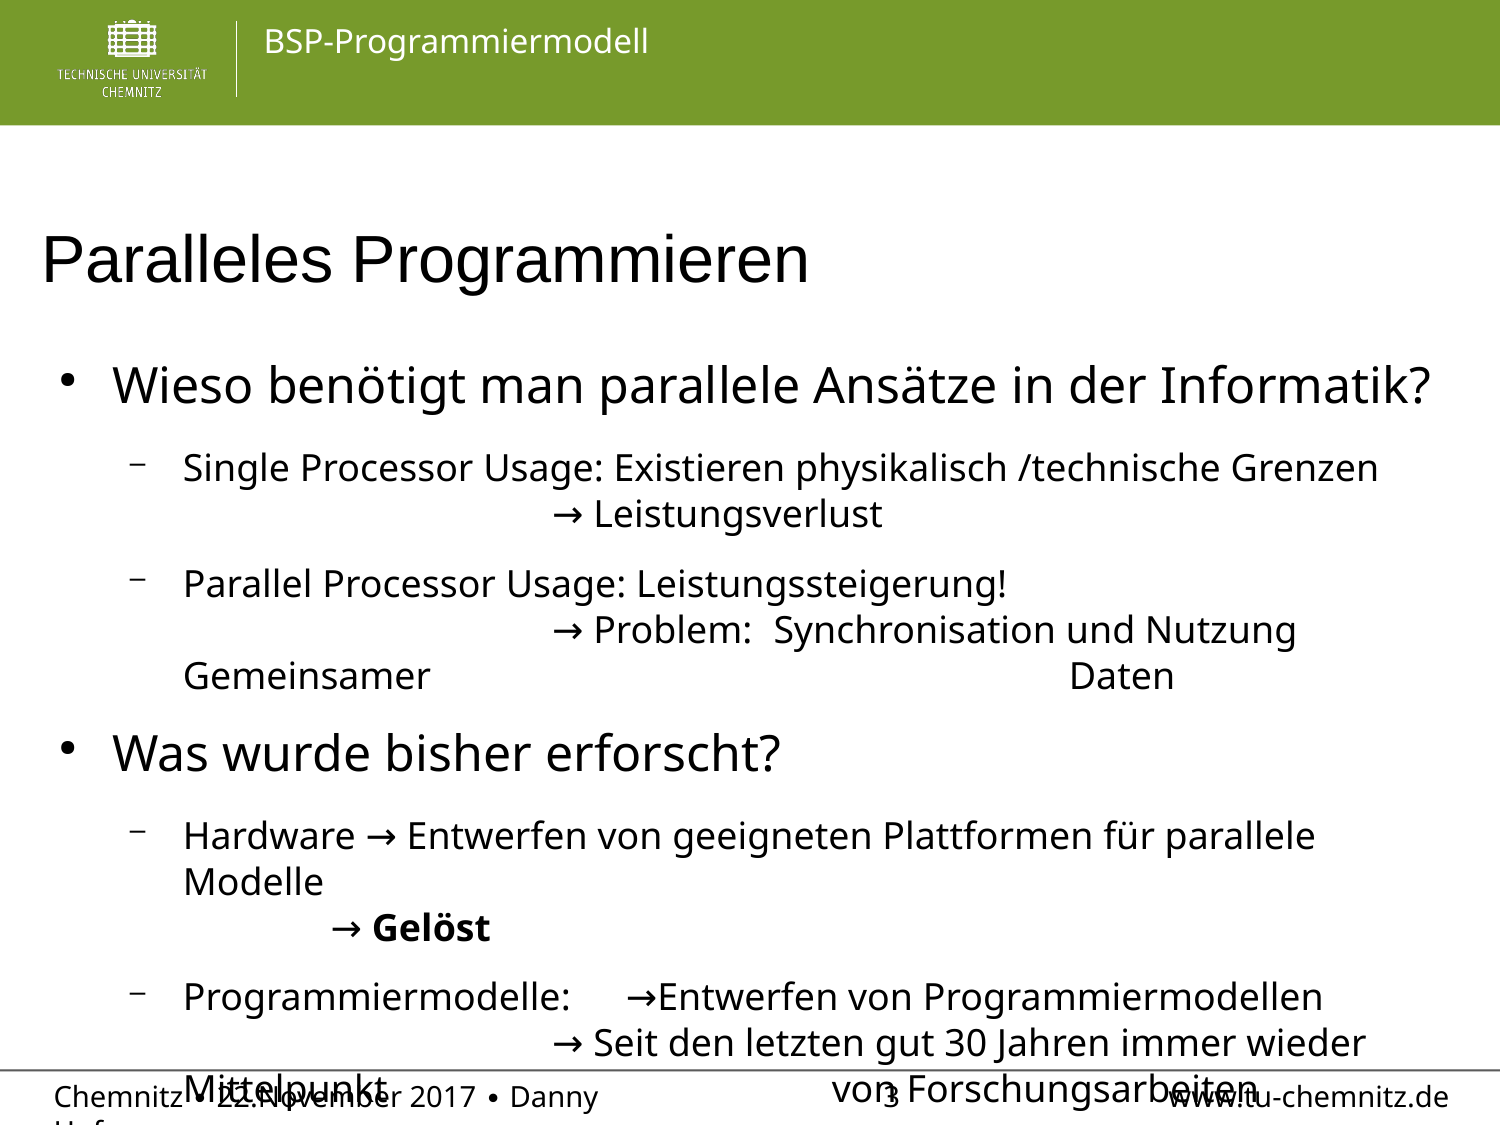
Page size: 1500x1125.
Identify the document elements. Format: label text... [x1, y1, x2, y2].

picture [25, 0, 239, 130]
title Paralleles Programmieren [41, 162, 1459, 354]
list Wieso benötigt man parallele Ansätze in der Informatik? Single Processor Usage: Existieren physikalisch /technische Grenzen → Leistungsverlust Parallel Processor Usage: Leistungssteigerung! → Problem: Synchronisation und Nutzung Gemeinsamer Daten Was wurde bisher erforscht? Hardware → Entwerfen von geeigneten Plattformen für parallele Modelle → Gelöst Programmiermodelle: →Entwerfen von Programmiermodellen → Seit den letzten gut 30 Jahren immer wieder Mittelpunkt von Forschungsarbeiten [41, 354, 1459, 1056]
